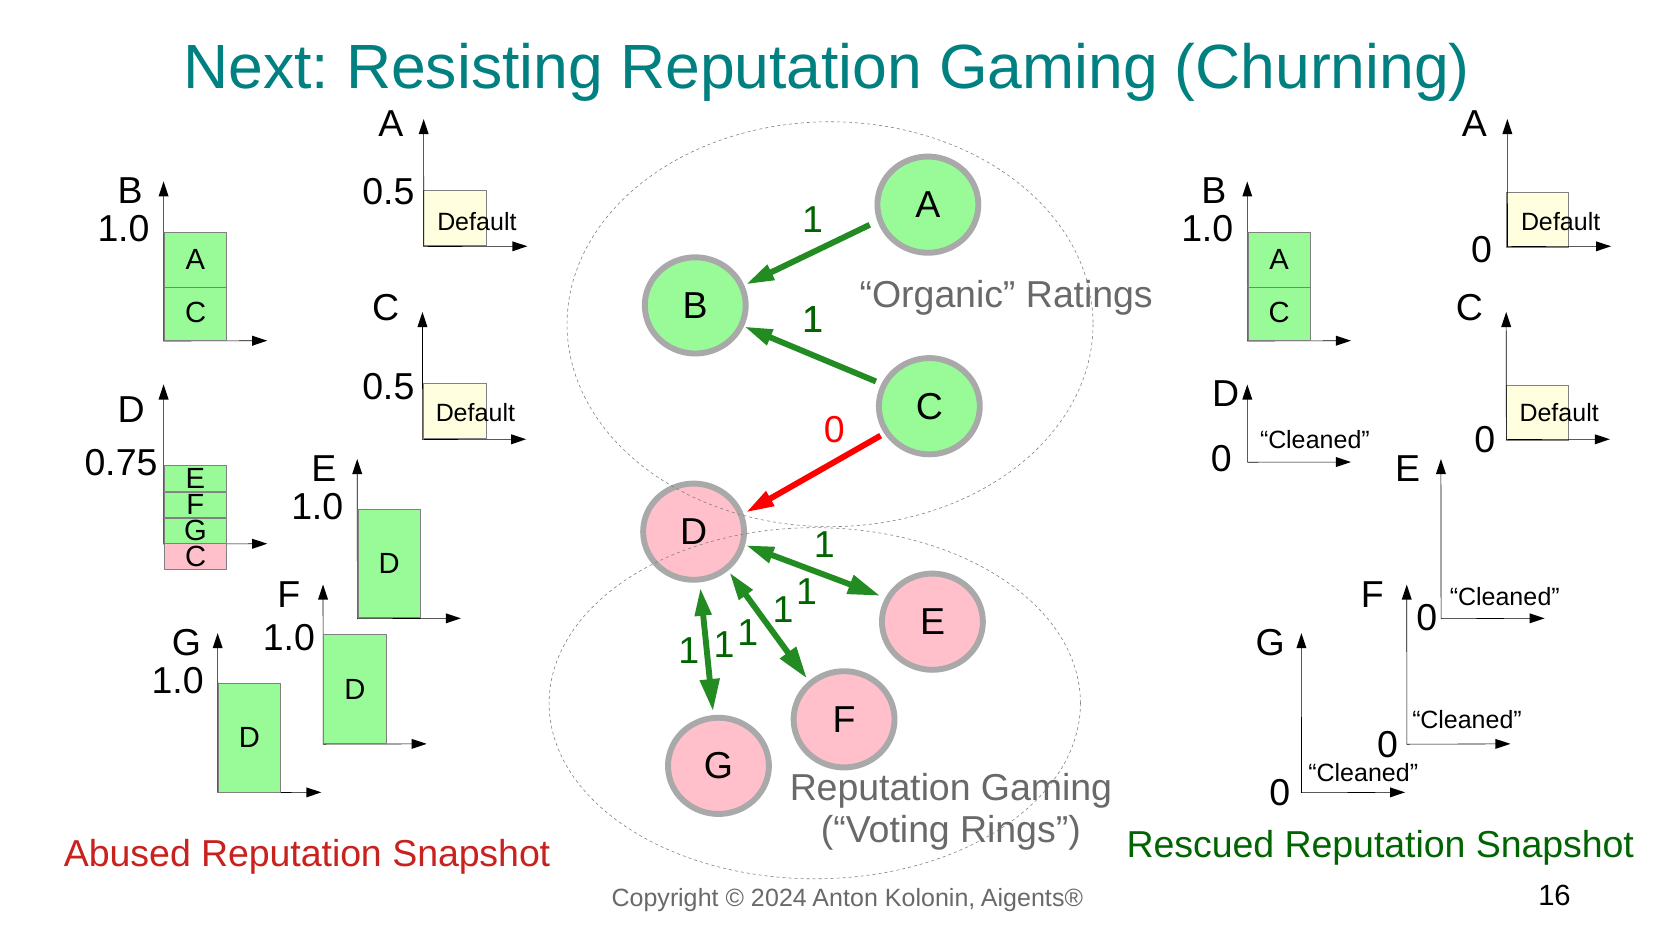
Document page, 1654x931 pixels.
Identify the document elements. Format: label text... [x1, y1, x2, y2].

text_box 1 [787, 191, 838, 248]
text_box 0.75 [69, 434, 173, 492]
text_box “Cleaned” [1435, 575, 1575, 619]
text_box Reputation Gaming (“Voting Rings”) [775, 758, 1127, 858]
text_box 0 [1401, 588, 1452, 646]
text_box D [218, 683, 281, 792]
text_box 0 [1459, 411, 1510, 469]
text_box C [357, 279, 414, 337]
text_box 1 [722, 604, 773, 662]
text_box 1.0 [276, 477, 359, 535]
text_box Rescued Reputation Snapshot [1111, 815, 1649, 873]
text_box Default [421, 391, 531, 434]
text_box 1 [663, 622, 715, 680]
text_box 0 [1456, 220, 1507, 278]
text_box B [1186, 162, 1242, 220]
text_box C [164, 543, 227, 570]
text_box [1507, 385, 1569, 391]
text_box [1508, 192, 1569, 200]
text_box Next: Resisting Reputation Gaming (Churning) [0, 0, 1630, 135]
text_box E [881, 573, 983, 670]
text_box B [102, 162, 158, 220]
text_box C [1441, 279, 1498, 337]
text_box G [157, 614, 216, 671]
text_box F [1346, 565, 1399, 623]
text_box “Cleaned” [1397, 698, 1538, 742]
text_box G [1240, 614, 1300, 671]
text_box “Organic” Ratings [844, 266, 1168, 323]
text_box 1.0 [248, 609, 330, 667]
text_box C [164, 288, 227, 341]
text_box A [164, 232, 227, 288]
text_box 0 [1196, 429, 1247, 487]
text_box F [164, 491, 227, 518]
text_box F [262, 565, 316, 623]
text_box G [668, 717, 769, 814]
text_box D [102, 381, 160, 439]
text_box [430, 383, 487, 391]
text_box 0 [1362, 716, 1413, 750]
text_box E [1380, 440, 1435, 497]
text_box 1.0 [82, 200, 165, 258]
text_box [1510, 434, 1569, 439]
text_box A [1447, 94, 1502, 152]
text_box [423, 434, 487, 439]
text_box 1.0 [1166, 200, 1249, 258]
text_box D [357, 509, 421, 618]
text_box D [323, 634, 387, 744]
text_box “Cleaned” [1245, 418, 1386, 461]
text_box 0 [809, 400, 860, 458]
text_box [430, 190, 487, 200]
text_box Abused Reputation Snapshot [49, 824, 566, 882]
text_box 1.0 [136, 651, 219, 709]
text_box B [644, 257, 746, 354]
text_box 0.5 [347, 357, 430, 415]
text_box 1 [699, 616, 750, 674]
text_box E [296, 440, 352, 497]
text_box D [1197, 365, 1254, 423]
text_box Default [422, 200, 532, 244]
text_box Default [1504, 391, 1614, 434]
text_box G [164, 518, 227, 543]
text_box 1 [781, 563, 832, 620]
text_box 0 [1254, 764, 1306, 815]
text_box F [793, 671, 895, 758]
text_box C [878, 358, 980, 455]
text_box C [1247, 288, 1311, 341]
text_box 1 [787, 291, 838, 349]
text_box A [1247, 232, 1311, 288]
text_box E [164, 465, 227, 491]
text_box 1 [757, 580, 809, 638]
text_box D [643, 483, 745, 580]
text_box Default [1506, 200, 1616, 244]
text_box “Cleaned” [1293, 750, 1434, 794]
text_box A [877, 156, 979, 253]
text_box 1 [799, 515, 850, 573]
text_box A [363, 94, 419, 152]
text_box 0.5 [347, 162, 430, 220]
